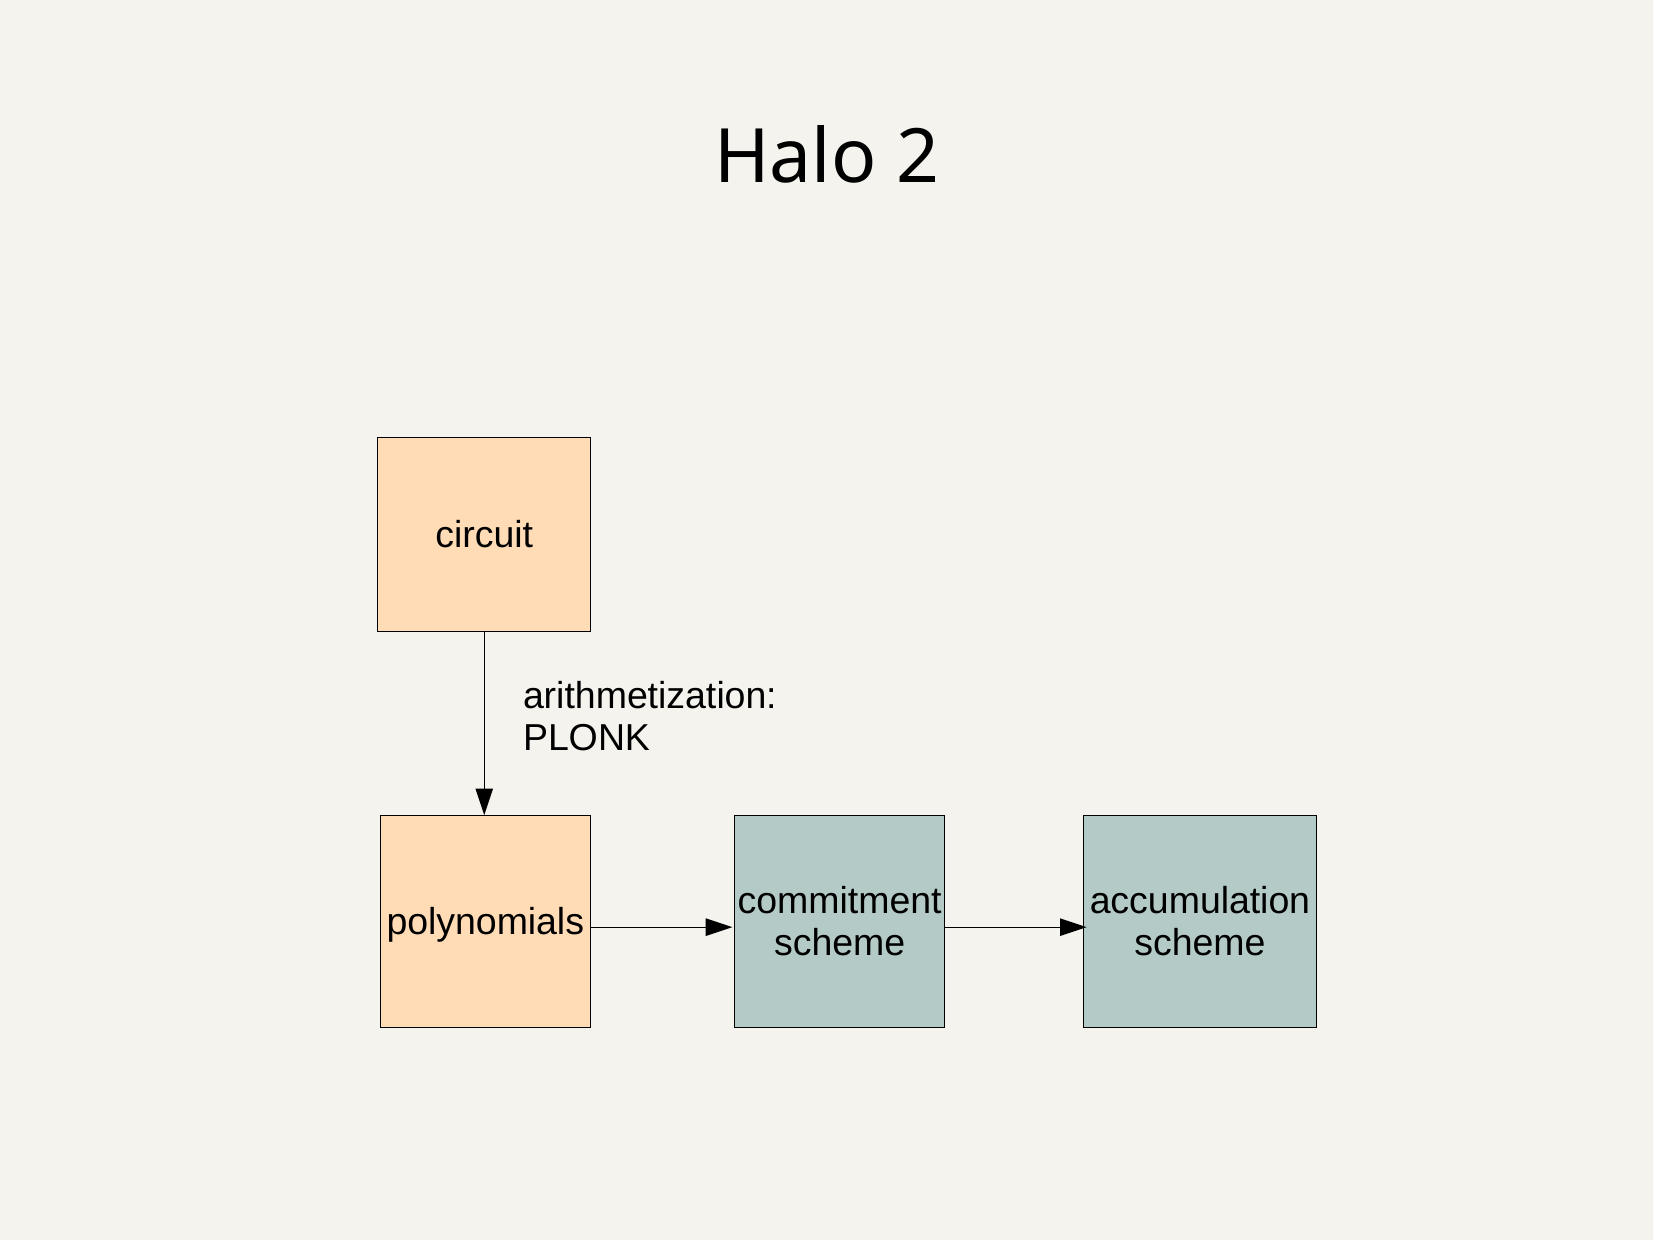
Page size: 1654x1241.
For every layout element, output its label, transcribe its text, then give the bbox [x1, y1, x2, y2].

text_box arithmetization: PLONK [508, 667, 804, 767]
text_box circuit [377, 437, 591, 632]
text_box commitment scheme [734, 815, 945, 1028]
title Halo 2 [82, 49, 1571, 257]
text_box polynomials [380, 815, 591, 1028]
text_box accumulation scheme [1083, 815, 1317, 1028]
